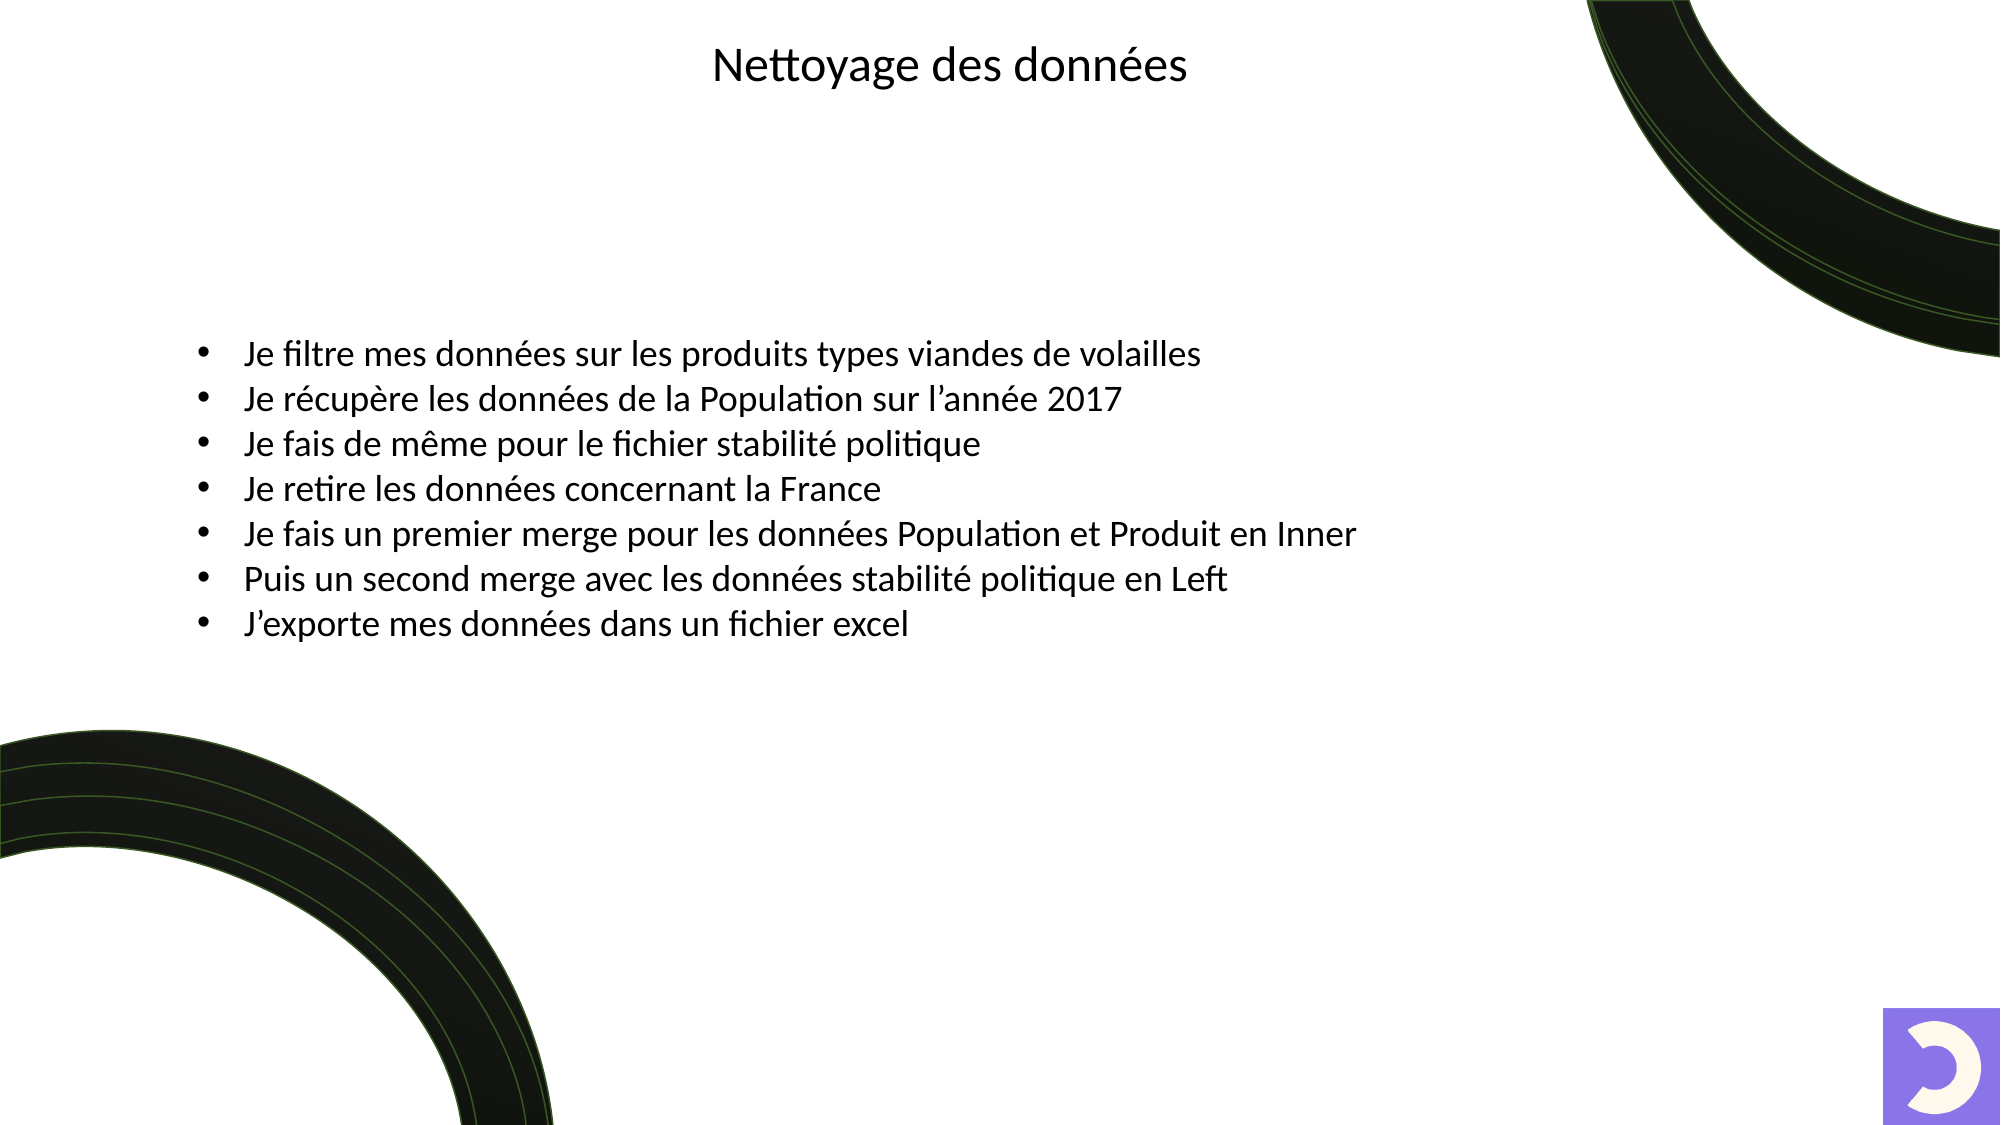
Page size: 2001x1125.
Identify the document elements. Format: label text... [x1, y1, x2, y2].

text_box Je filtre mes données sur les produits types viandes de volailles Je récupère les données de la Population sur l’année 2017 Je fais de même pour le fichier stabilité politique Je retire les données concernant la France Je fais un premier merge pour les données Population et Produit en Inner Puis un second merge avec les données stabilité politique en Left J’exporte mes données dans un fichier excel [182, 321, 2000, 746]
subtitle Nettoyage des données [200, 30, 1701, 303]
text_box [0, 0, 2000, 1125]
picture [1883, 1008, 2000, 1125]
